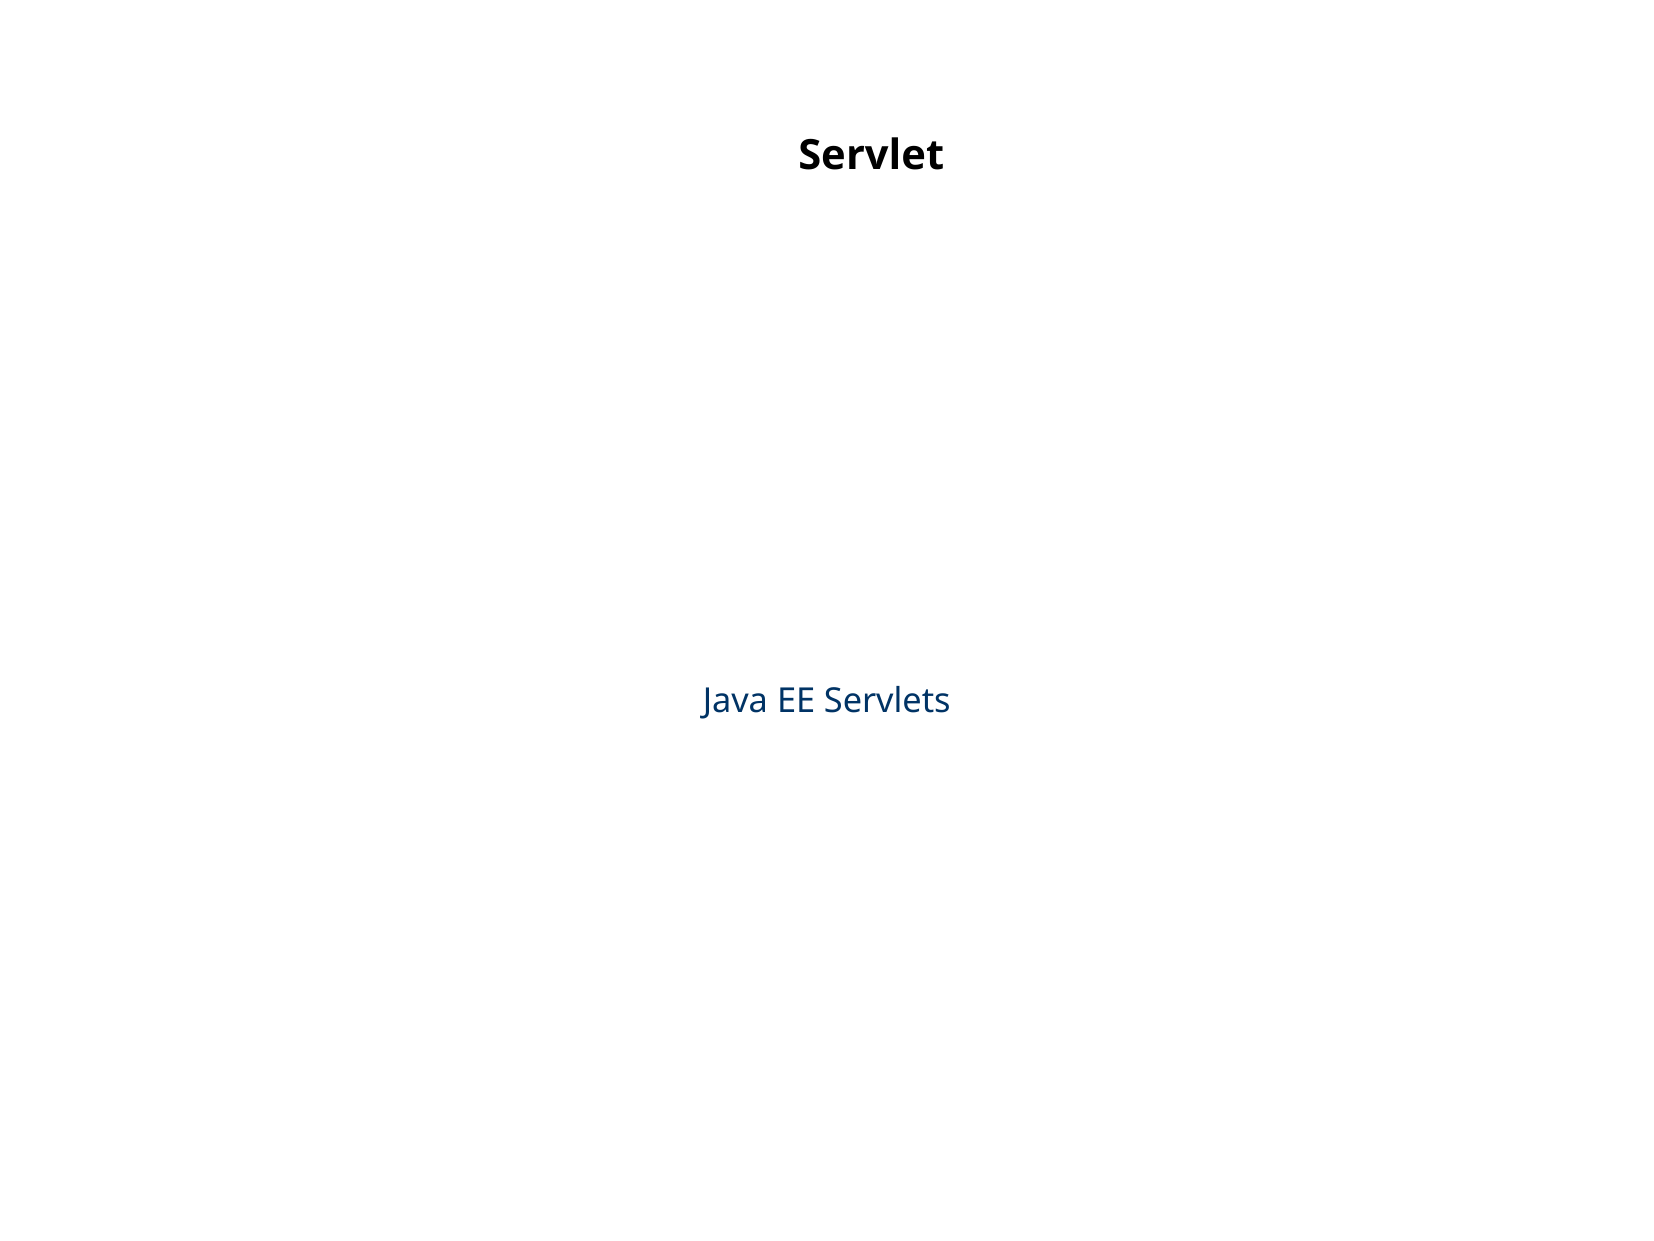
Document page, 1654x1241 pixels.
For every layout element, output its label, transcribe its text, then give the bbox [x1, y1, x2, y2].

subtitle Java EE Servlets [82, 290, 1571, 1109]
title Servlet [127, 49, 1616, 257]
